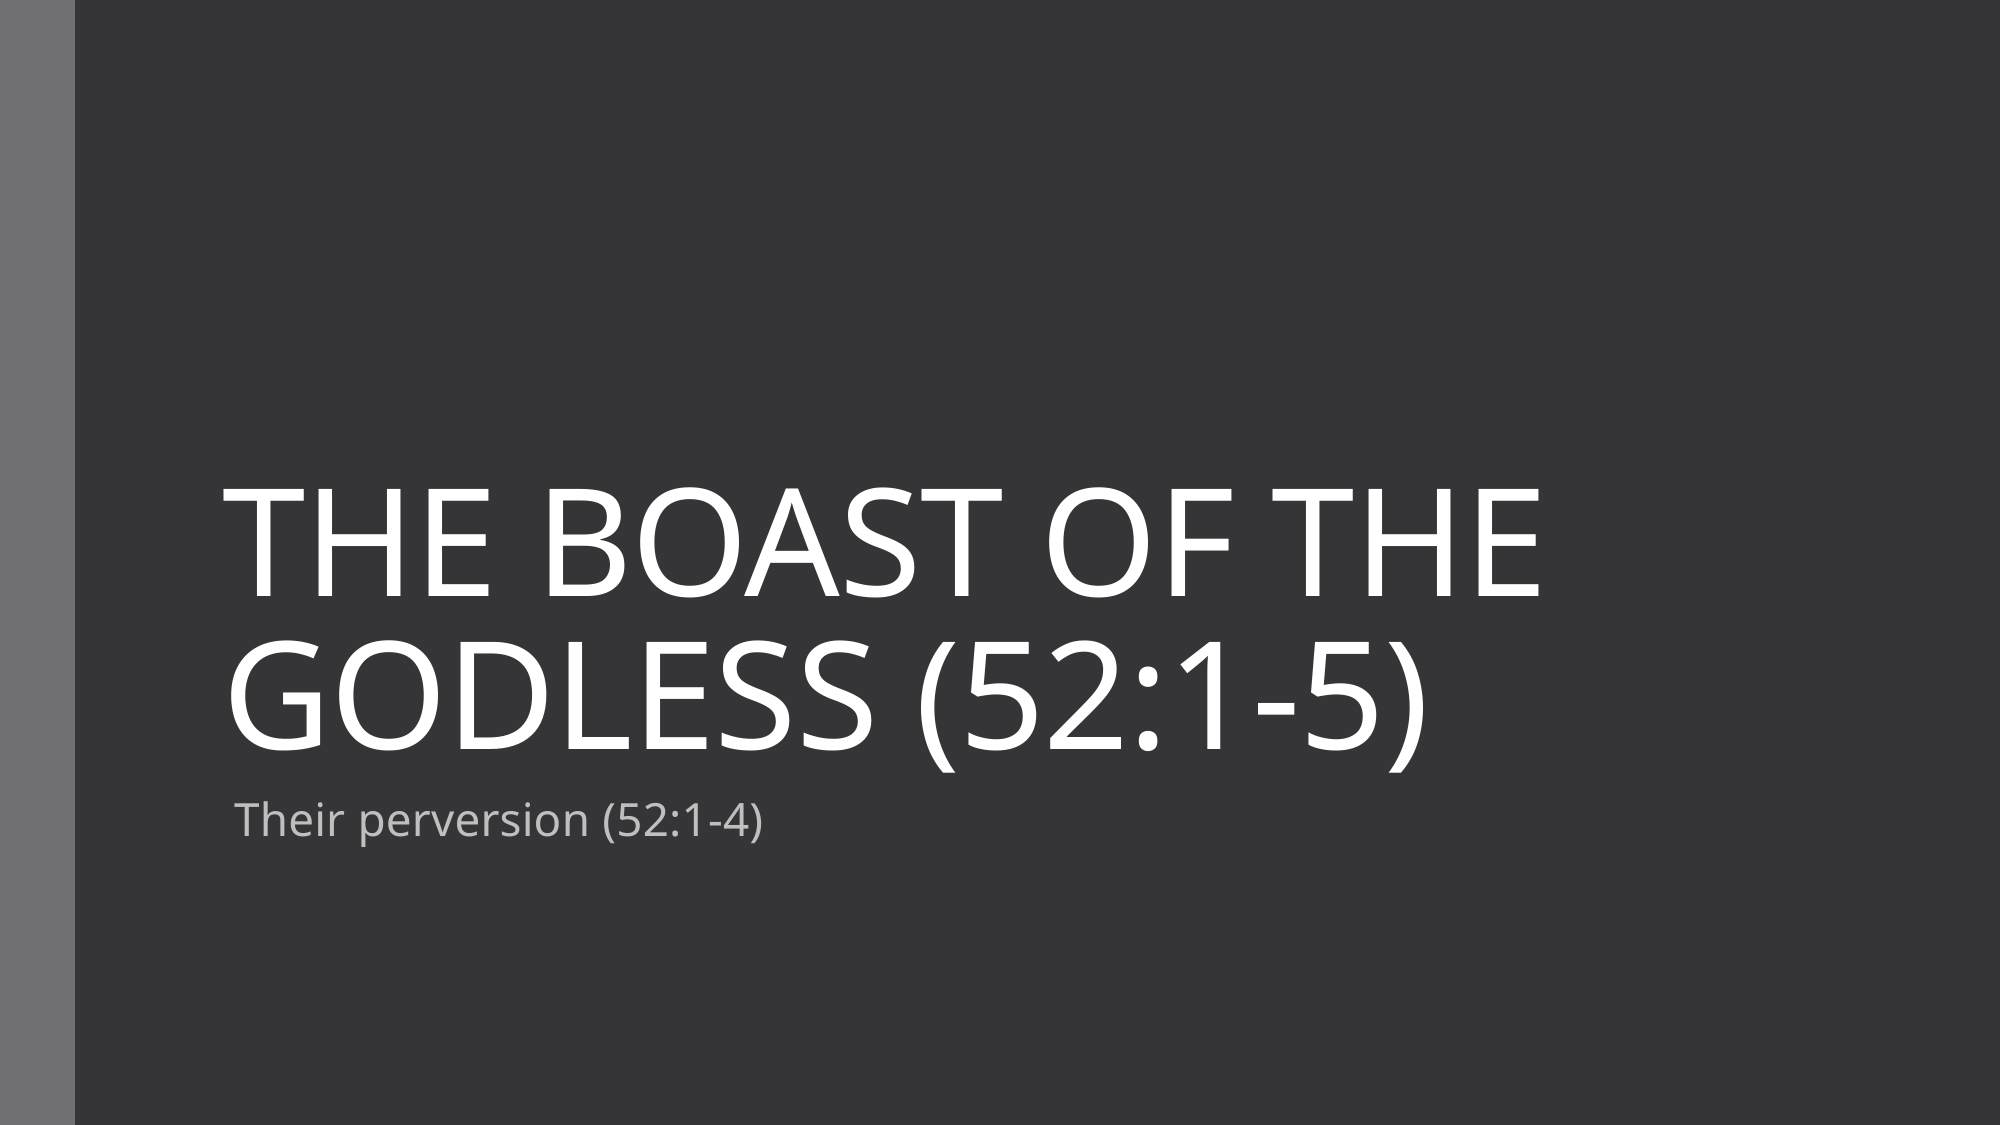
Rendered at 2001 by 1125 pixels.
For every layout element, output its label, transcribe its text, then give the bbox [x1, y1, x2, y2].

title THE BOAST OF THE GODLESS (52:1-5) [206, 124, 1752, 787]
subtitle Their perversion (52:1-4) [206, 787, 1752, 1066]
